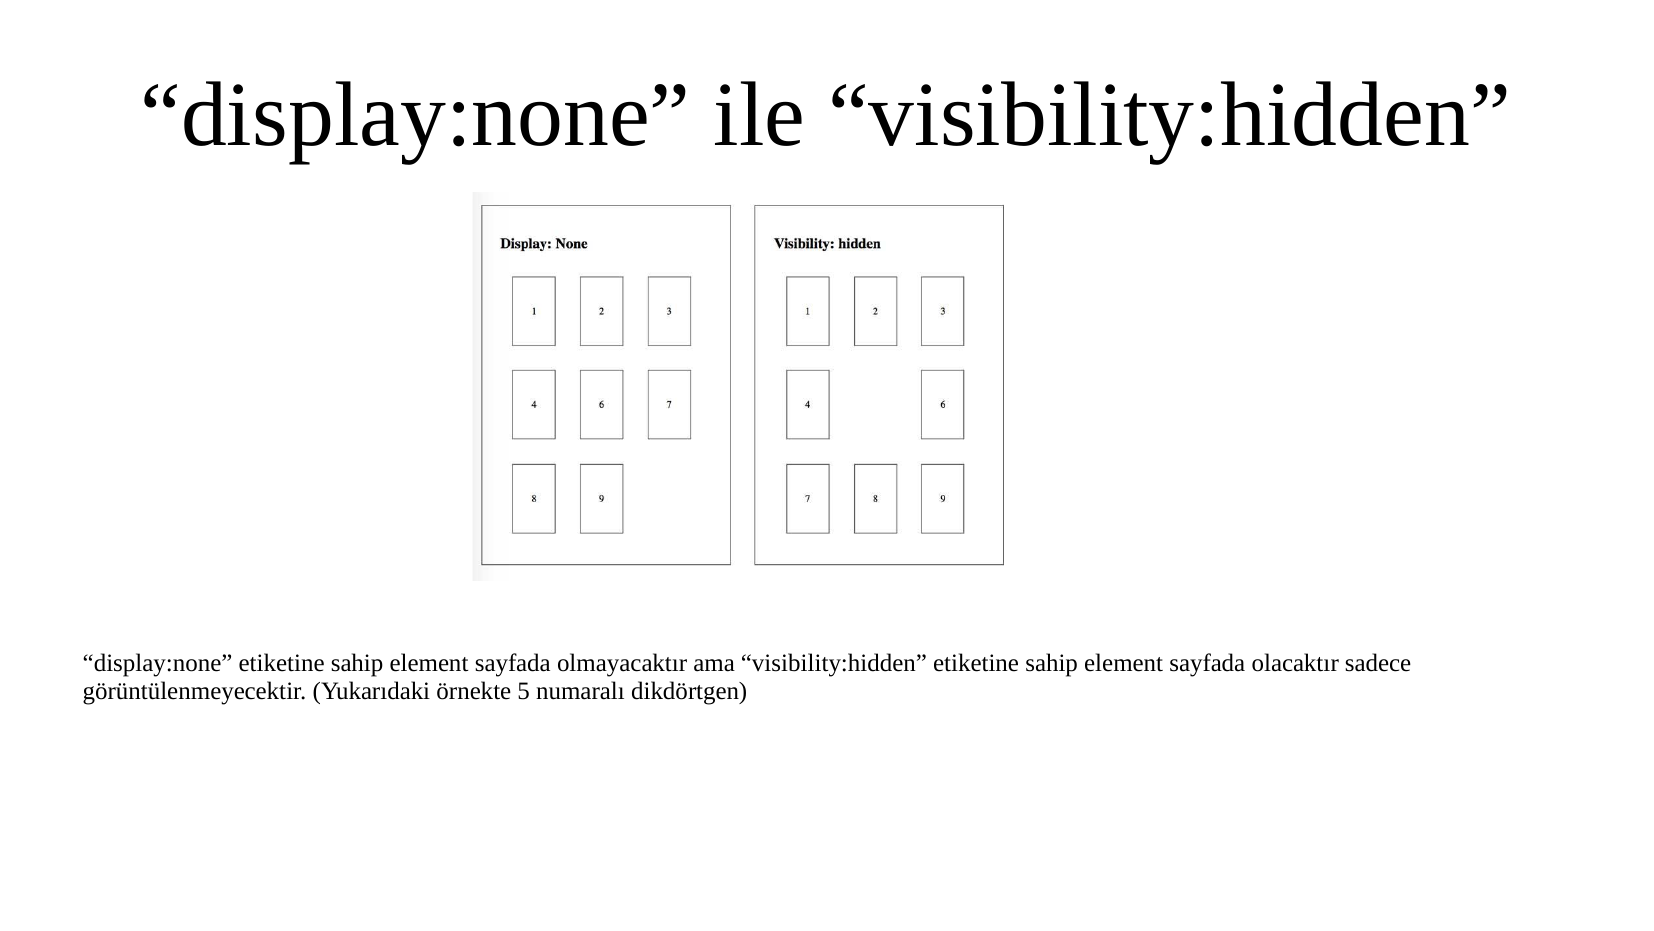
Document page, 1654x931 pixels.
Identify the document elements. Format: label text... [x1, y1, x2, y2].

title “display:none” ile “visibility:hidden” [82, 37, 1571, 193]
picture [472, 192, 1004, 581]
list “display:none” etiketine sahip element sayfada olmayacaktır ama “visibility:hidden” etiketine sahip element sayfada olacaktır sadece görüntülenmeyecektir. (Yukarıdaki örnekte 5 numaralı dikdörtgen) [82, 649, 1571, 758]
